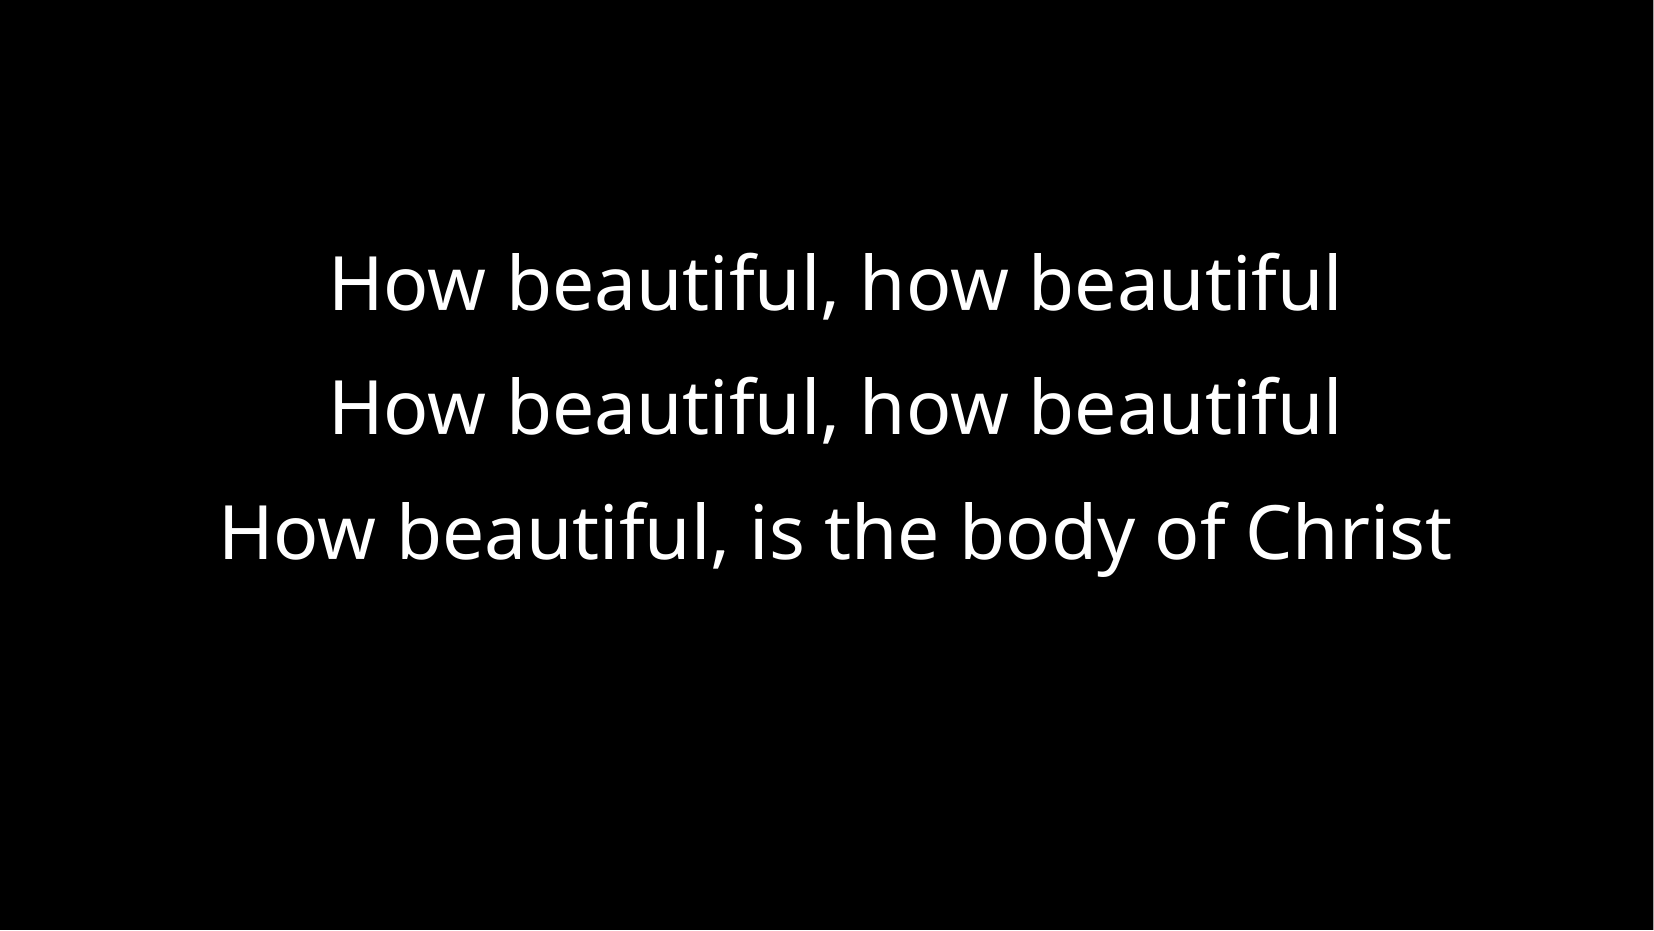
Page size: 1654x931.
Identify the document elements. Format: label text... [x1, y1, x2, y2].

list How beautiful, how beautiful How beautiful, how beautiful How beautiful, is the body of Christ [0, 230, 1654, 922]
